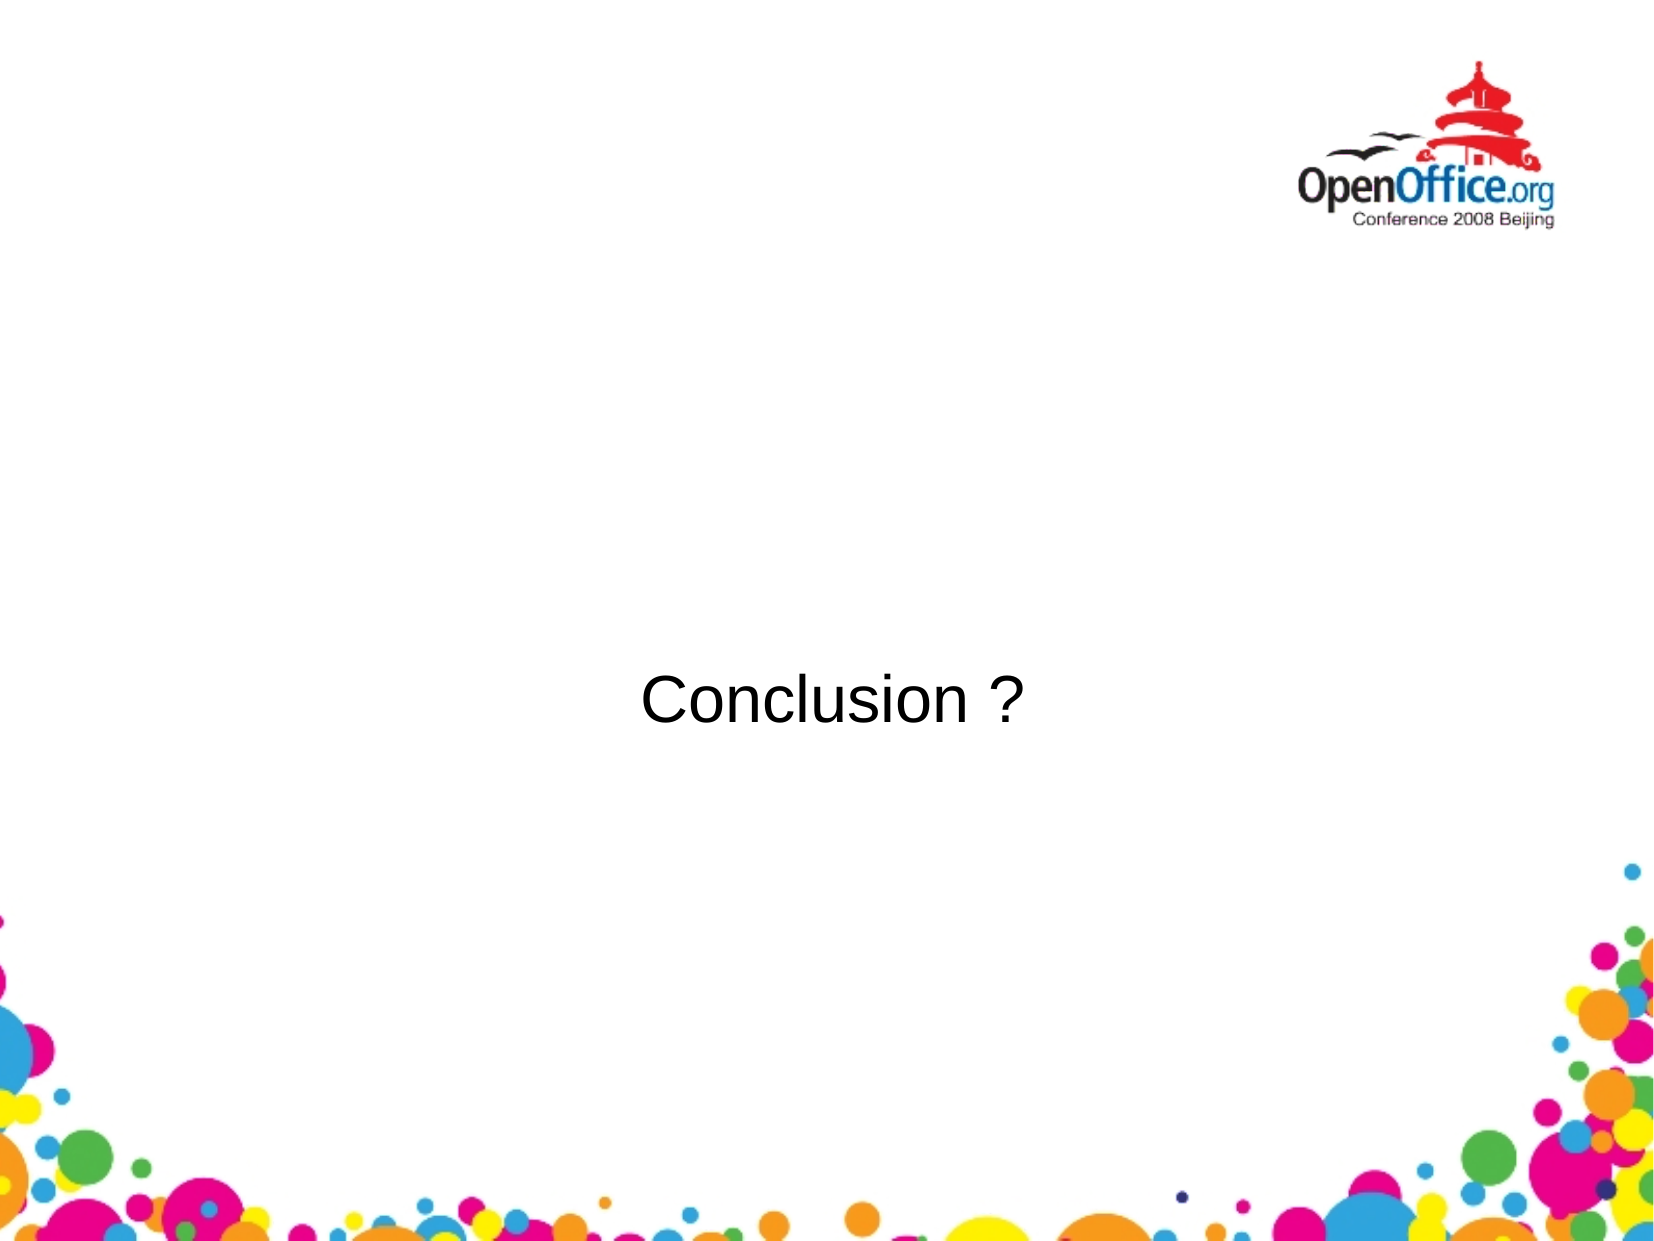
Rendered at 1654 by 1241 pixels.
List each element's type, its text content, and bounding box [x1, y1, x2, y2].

picture [0, 810, 1654, 1241]
subtitle Conclusion ? [88, 290, 1577, 1109]
picture [1285, 51, 1569, 250]
